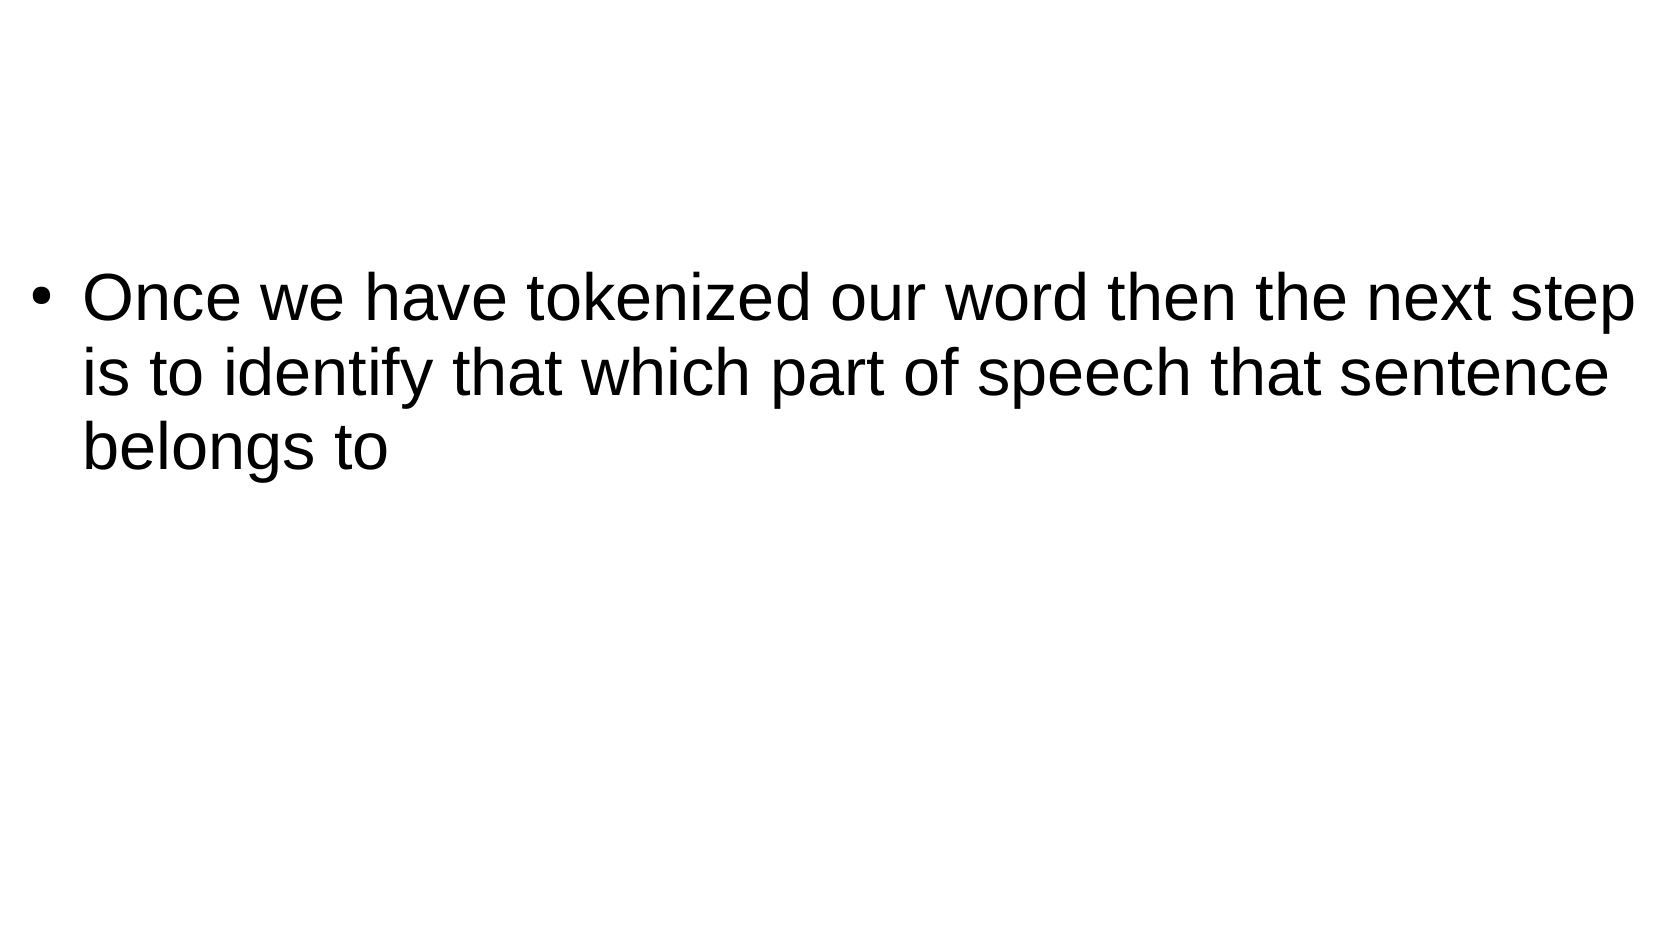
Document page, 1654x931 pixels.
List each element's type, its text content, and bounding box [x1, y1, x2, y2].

list Once we have tokenized our word then the next step is to identify that which part of speech that sentence belongs to [11, 259, 1642, 931]
